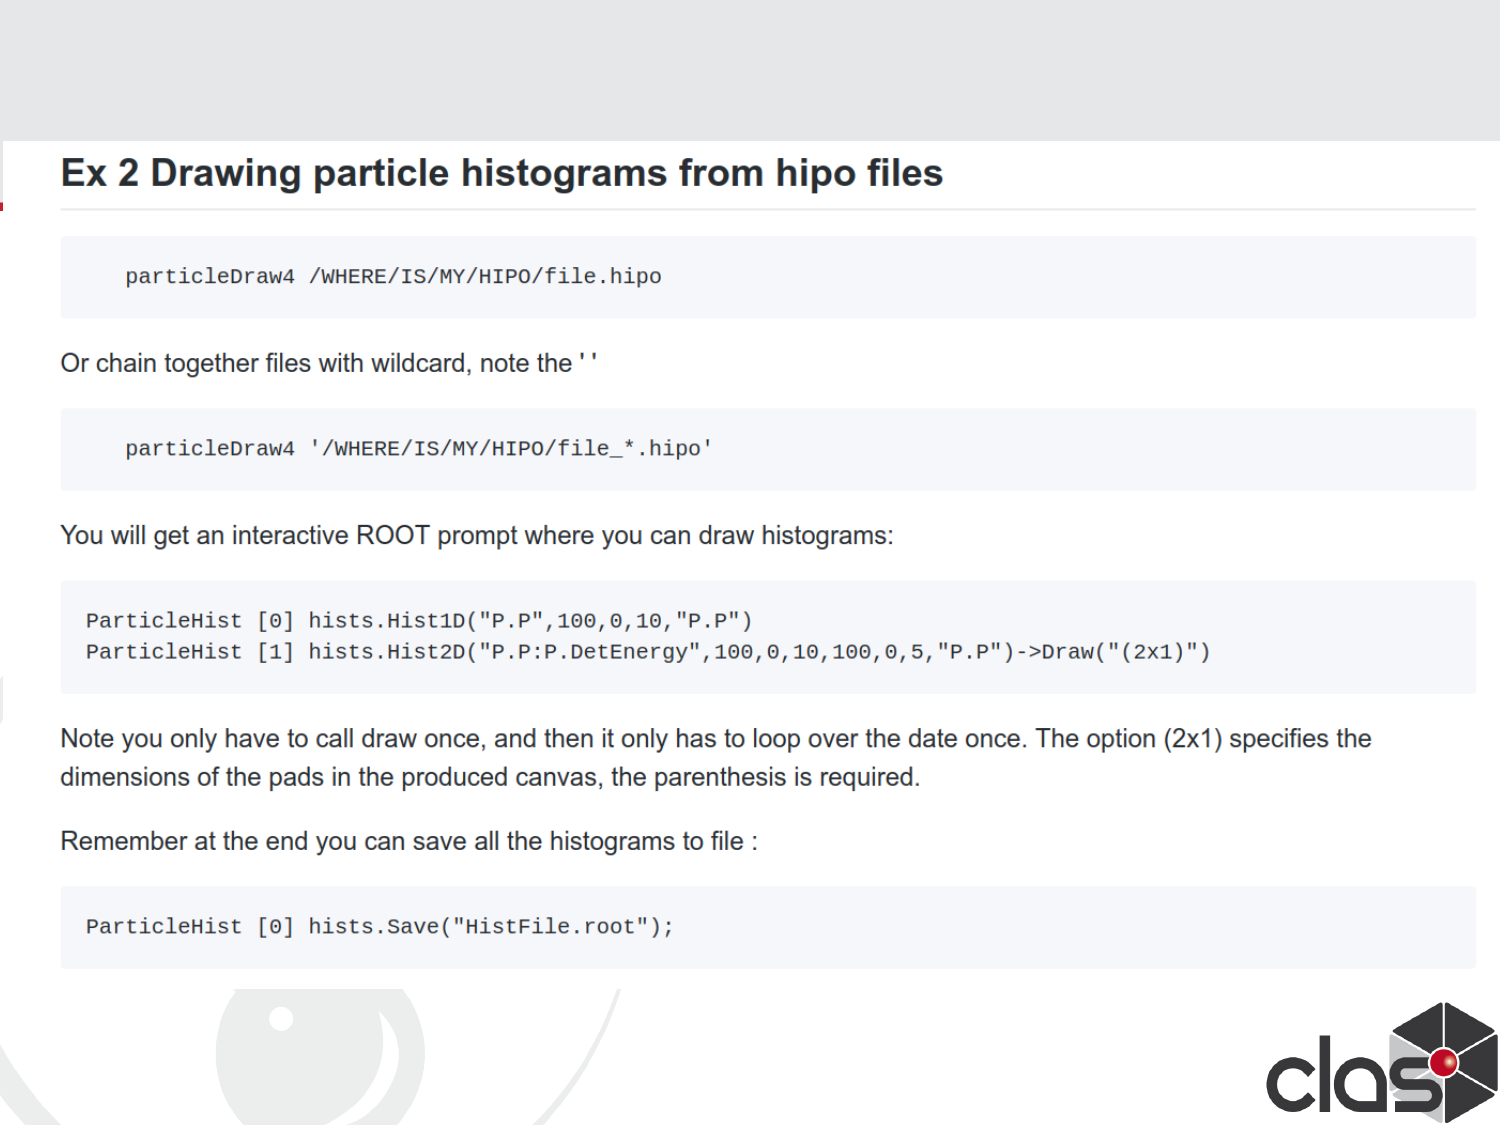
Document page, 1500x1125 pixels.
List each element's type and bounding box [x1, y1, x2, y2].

picture [0, 141, 1500, 1125]
picture [1266, 1000, 1500, 1125]
